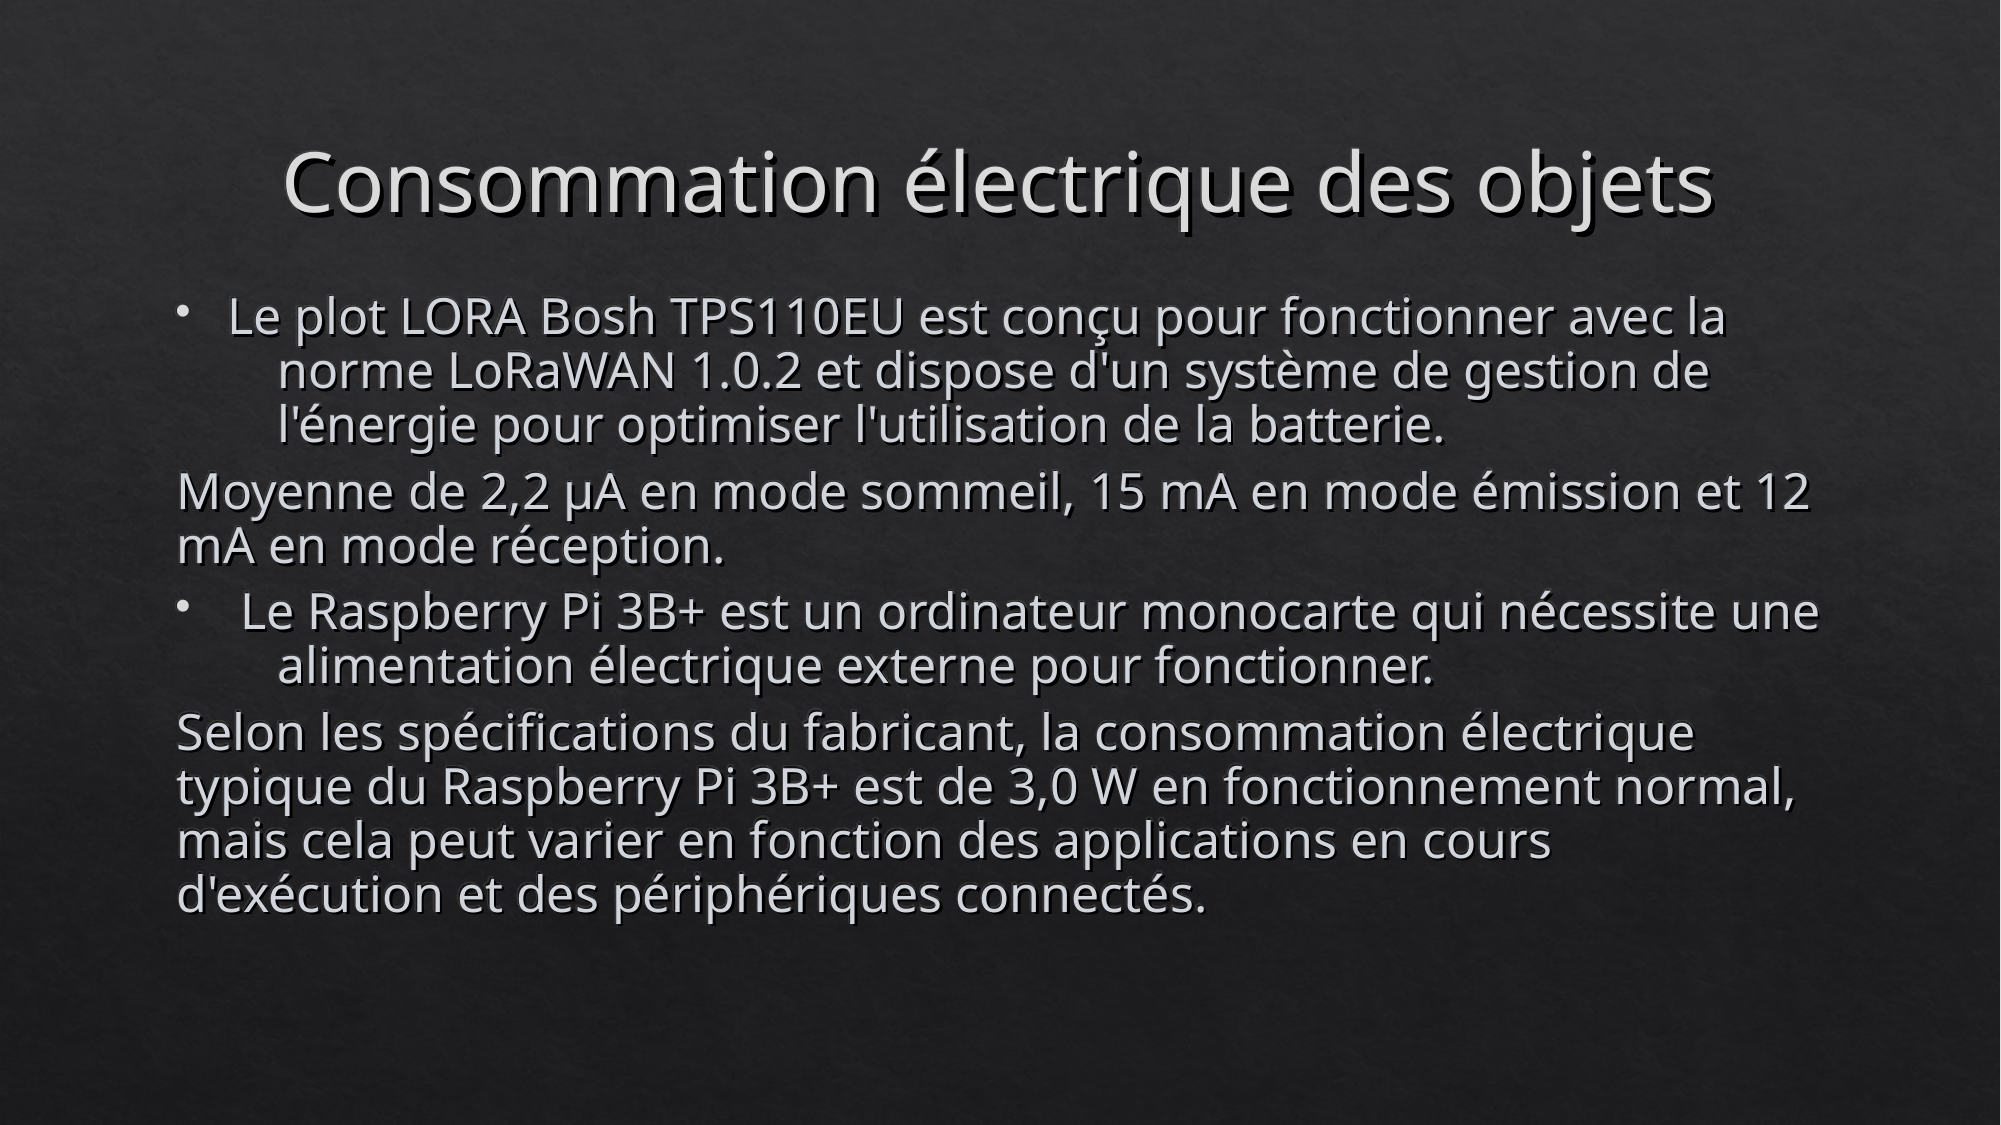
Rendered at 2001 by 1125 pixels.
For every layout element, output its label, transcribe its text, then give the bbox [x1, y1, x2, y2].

list Le plot LORA Bosh TPS110EU est conçu pour fonctionner avec la norme LoRaWAN 1.0.2 et dispose d'un système de gestion de l'énergie pour optimiser l'utilisation de la batterie. Moyenne de 2,2 µA en mode sommeil, 15 mA en mode émission et 12 mA en mode réception. Le Raspberry Pi 3B+ est un ordinateur monocarte qui nécessite une alimentation électrique externe pour fonctionner. Selon les spécifications du fabricant, la consommation électrique typique du Raspberry Pi 3B+ est de 3,0 W en fonctionnement normal, mais cela peut varier en fonction des applications en cours d'exécution et des périphériques connectés. [149, 284, 1849, 950]
title Consommation électrique des objets [149, 99, 1849, 260]
